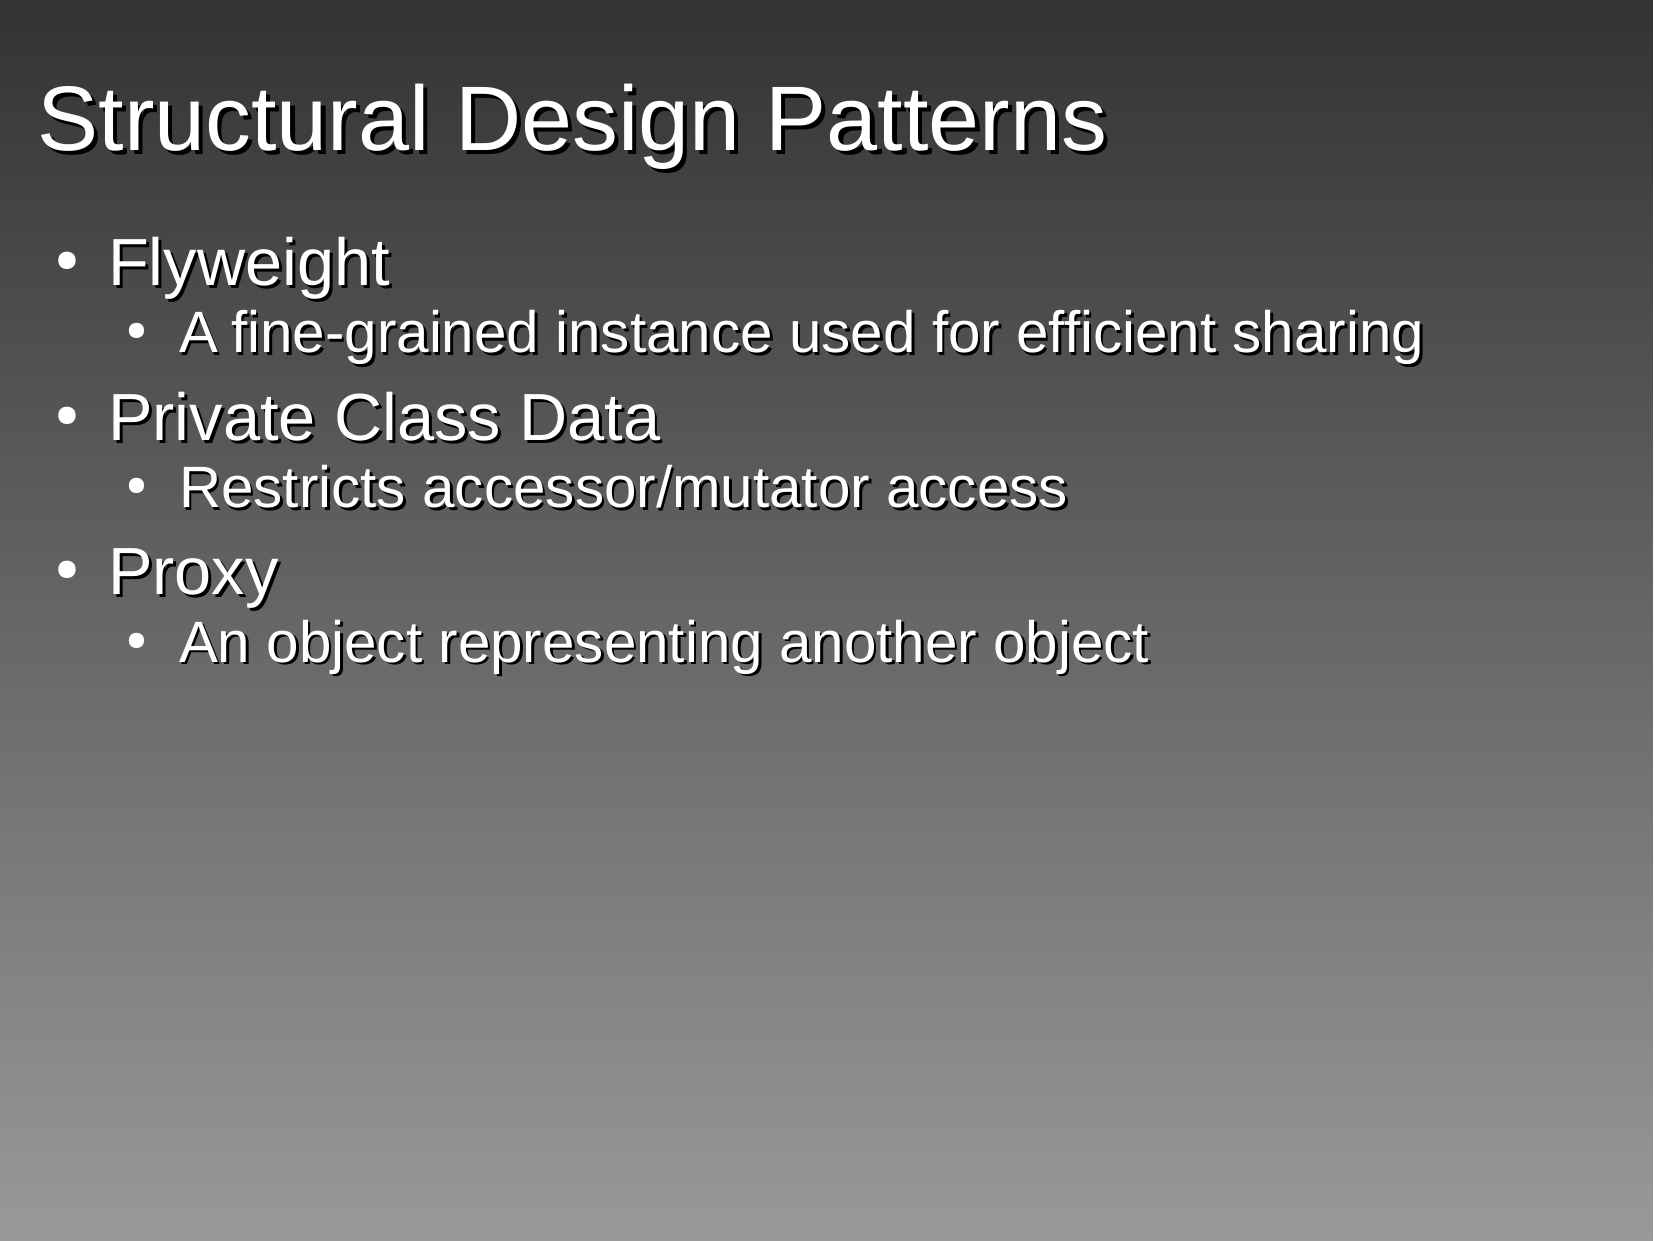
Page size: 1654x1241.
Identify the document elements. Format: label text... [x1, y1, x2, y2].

list Flyweight A fine-grained instance used for efficient sharing Private Class Data Restricts accessor/mutator access Proxy An object representing another object [37, 225, 1613, 1126]
title Structural Design Patterns [37, 49, 1613, 188]
